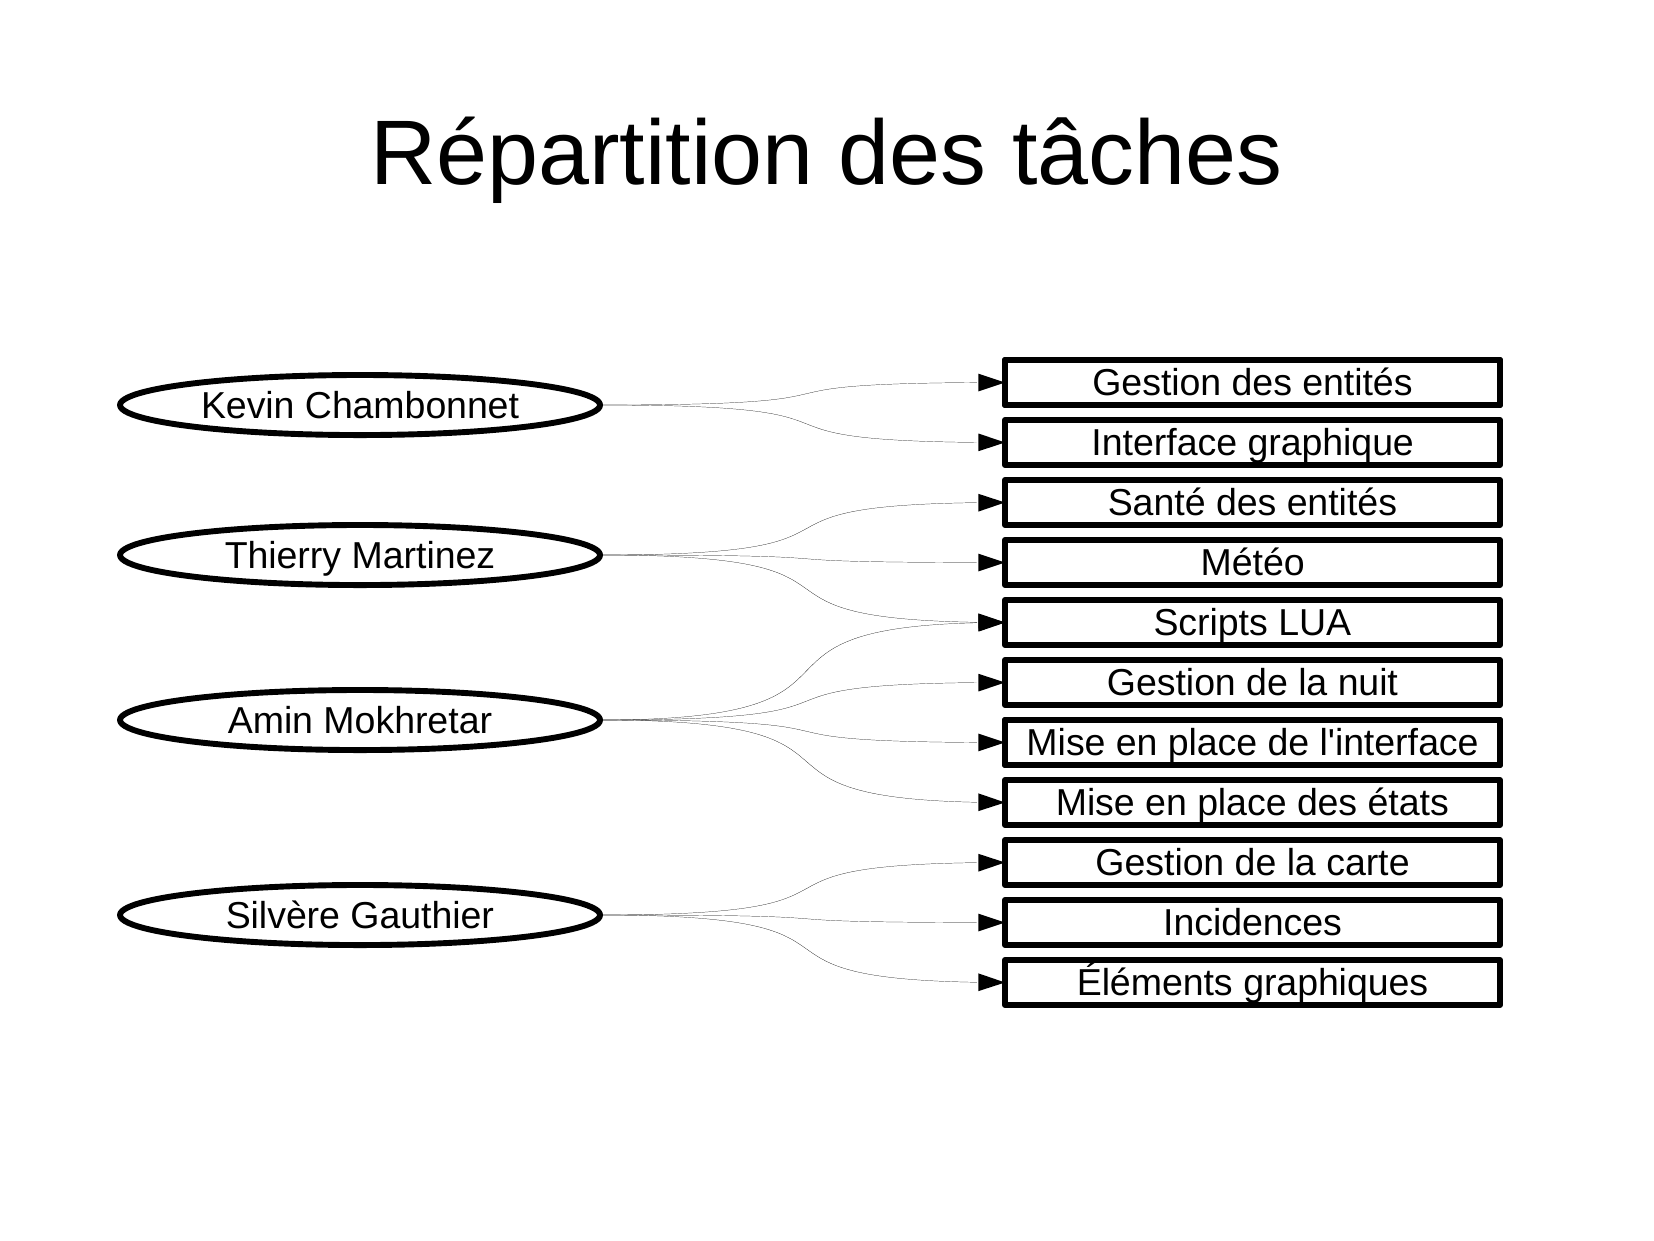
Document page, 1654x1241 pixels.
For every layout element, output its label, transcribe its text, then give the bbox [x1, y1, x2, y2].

text_box Interface graphique [1005, 420, 1501, 466]
text_box Scripts LUA [1005, 600, 1501, 646]
text_box Météo [1005, 540, 1501, 586]
text_box Amin Mokhretar [120, 690, 600, 751]
text_box Thierry Martinez [120, 525, 600, 586]
title Répartition des tâches [82, 49, 1571, 257]
text_box Gestion de la nuit [1005, 660, 1501, 706]
text_box Kevin Chambonnet [120, 375, 600, 436]
text_box Gestion des entités [1005, 360, 1501, 406]
text_box Silvère Gauthier [120, 885, 600, 946]
text_box Mise en place de l'interface [1005, 720, 1501, 766]
text_box Mise en place des états [1005, 780, 1501, 826]
text_box Éléments graphiques [1005, 960, 1501, 1006]
text_box Santé des entités [1005, 480, 1501, 526]
text_box Gestion de la carte [1005, 840, 1501, 886]
text_box Incidences [1005, 900, 1501, 946]
